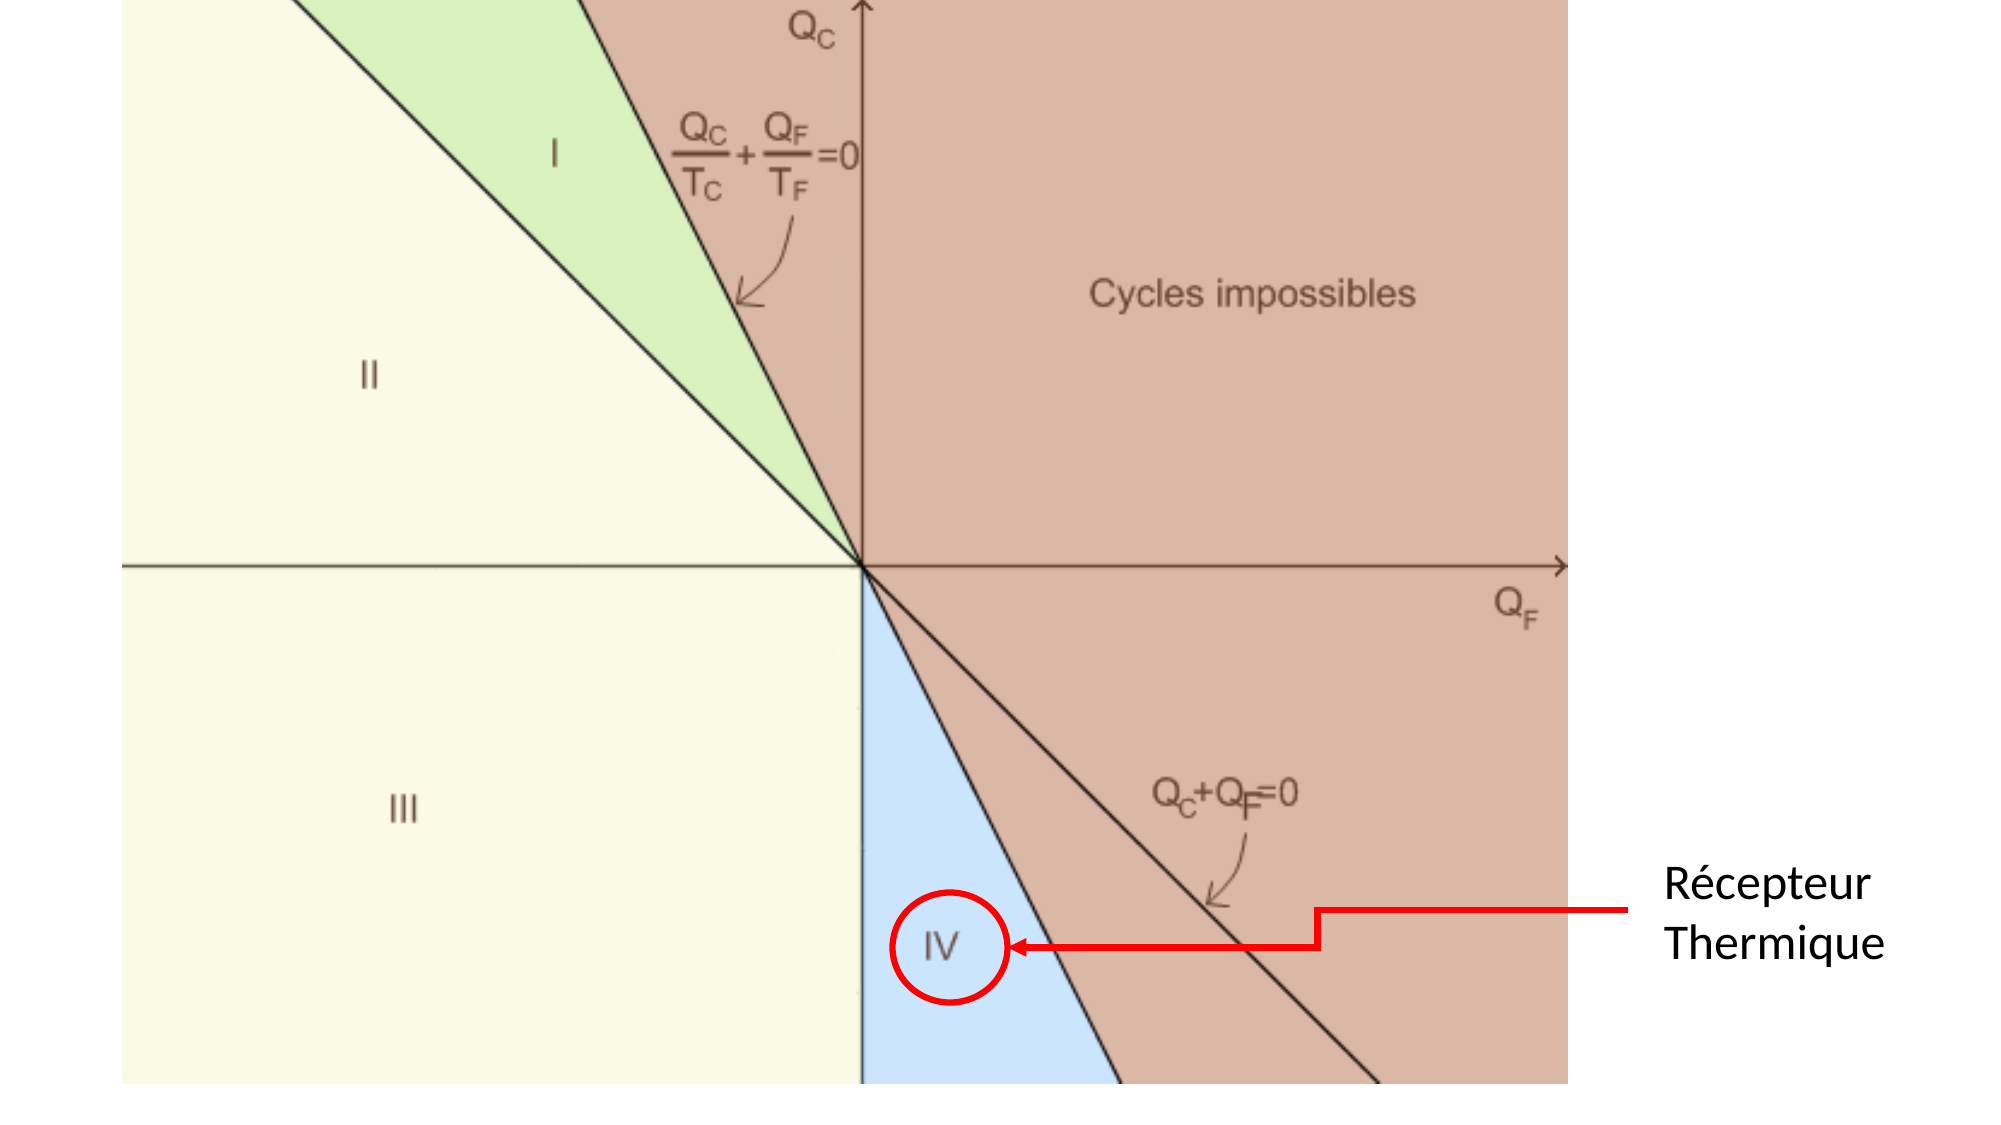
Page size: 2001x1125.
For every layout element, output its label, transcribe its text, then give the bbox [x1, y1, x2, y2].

picture [122, 0, 1568, 1084]
text_box Récepteur Thermique [1649, 841, 1907, 977]
picture [896, 896, 1004, 999]
